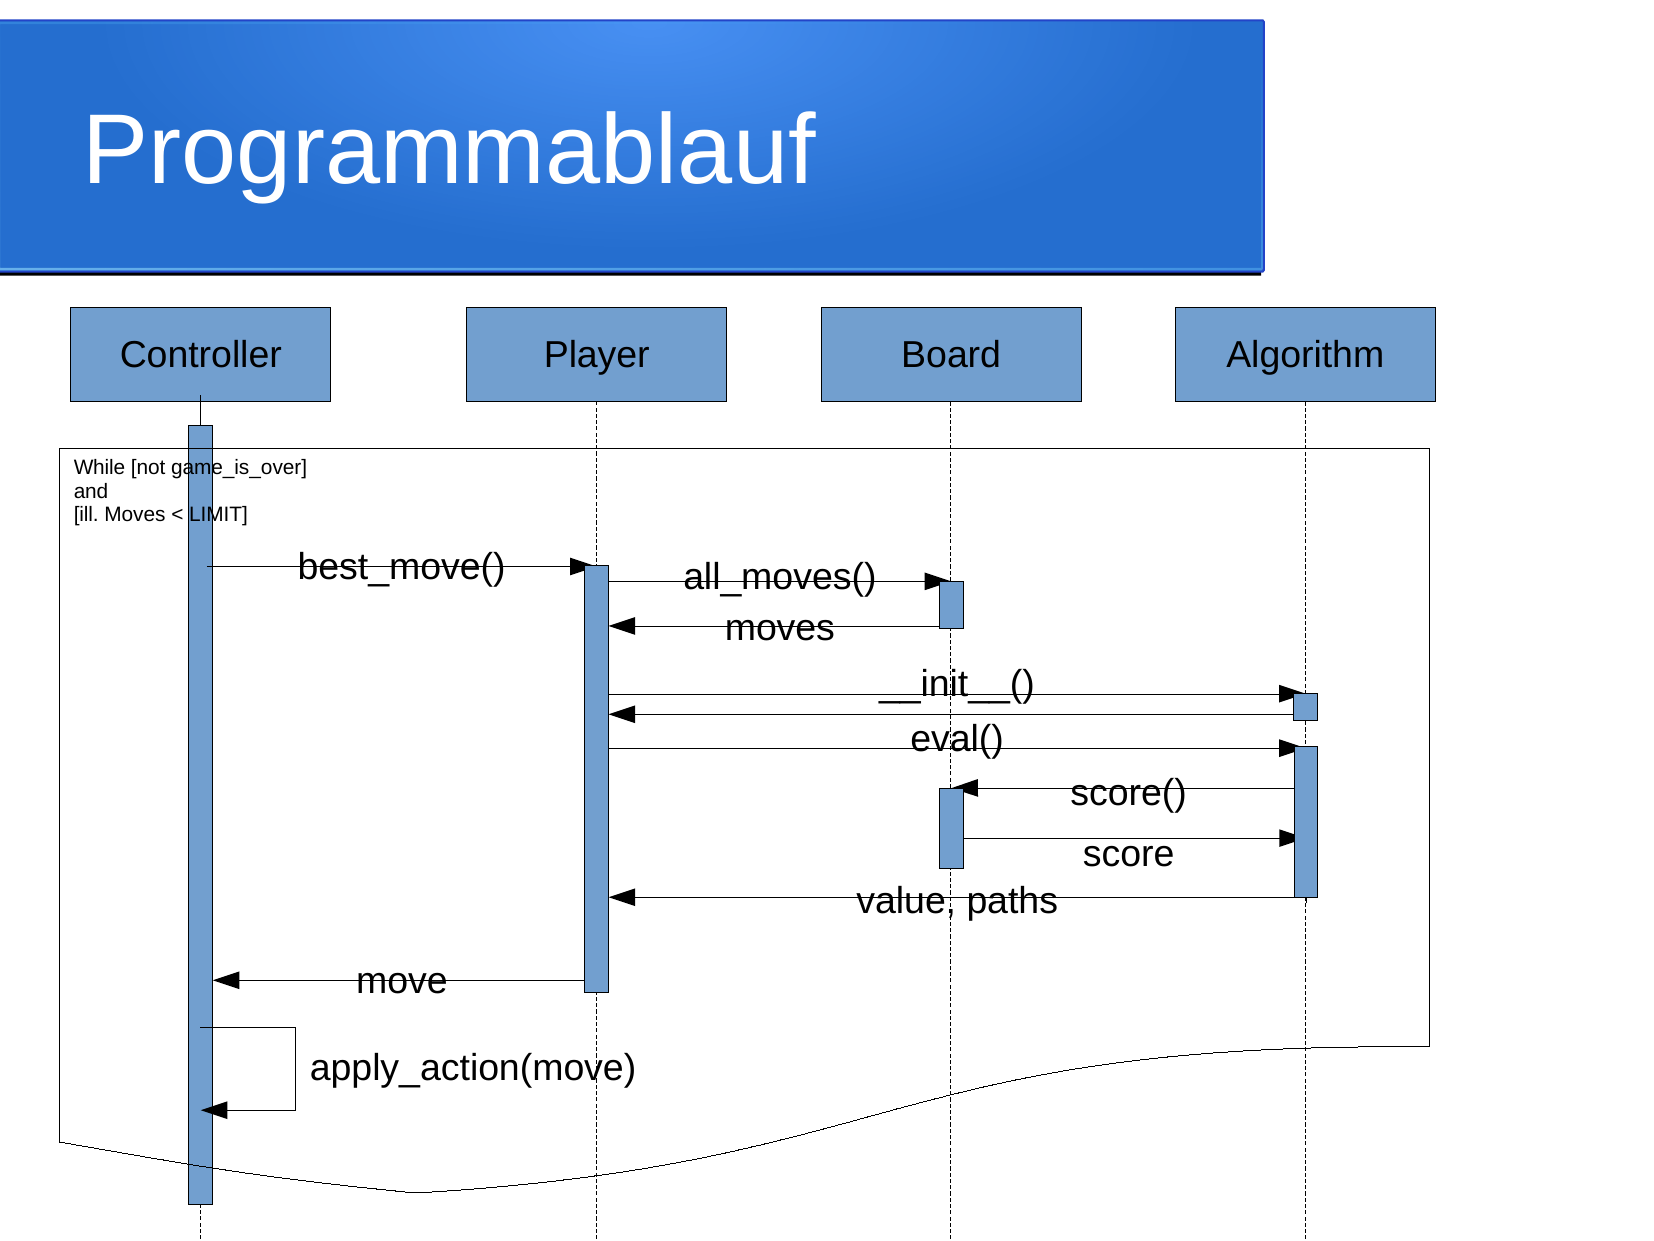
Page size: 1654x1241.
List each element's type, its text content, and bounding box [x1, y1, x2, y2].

text_box [1293, 693, 1318, 721]
text_box Board [821, 307, 1082, 402]
text_box While [not game_is_over] and [ill. Moves < LIMIT] [59, 448, 1430, 1193]
text_box [188, 1165, 213, 1205]
text_box Controller [70, 307, 331, 402]
text_box [939, 788, 964, 869]
text_box [939, 581, 964, 629]
text_box [584, 565, 609, 993]
text_box apply_action(move) [295, 1039, 674, 1097]
title Programmablauf [82, 47, 1235, 252]
text_box [188, 425, 213, 448]
text_box Player [466, 307, 727, 402]
text_box [1294, 746, 1318, 898]
text_box Algorithm [1175, 307, 1436, 402]
